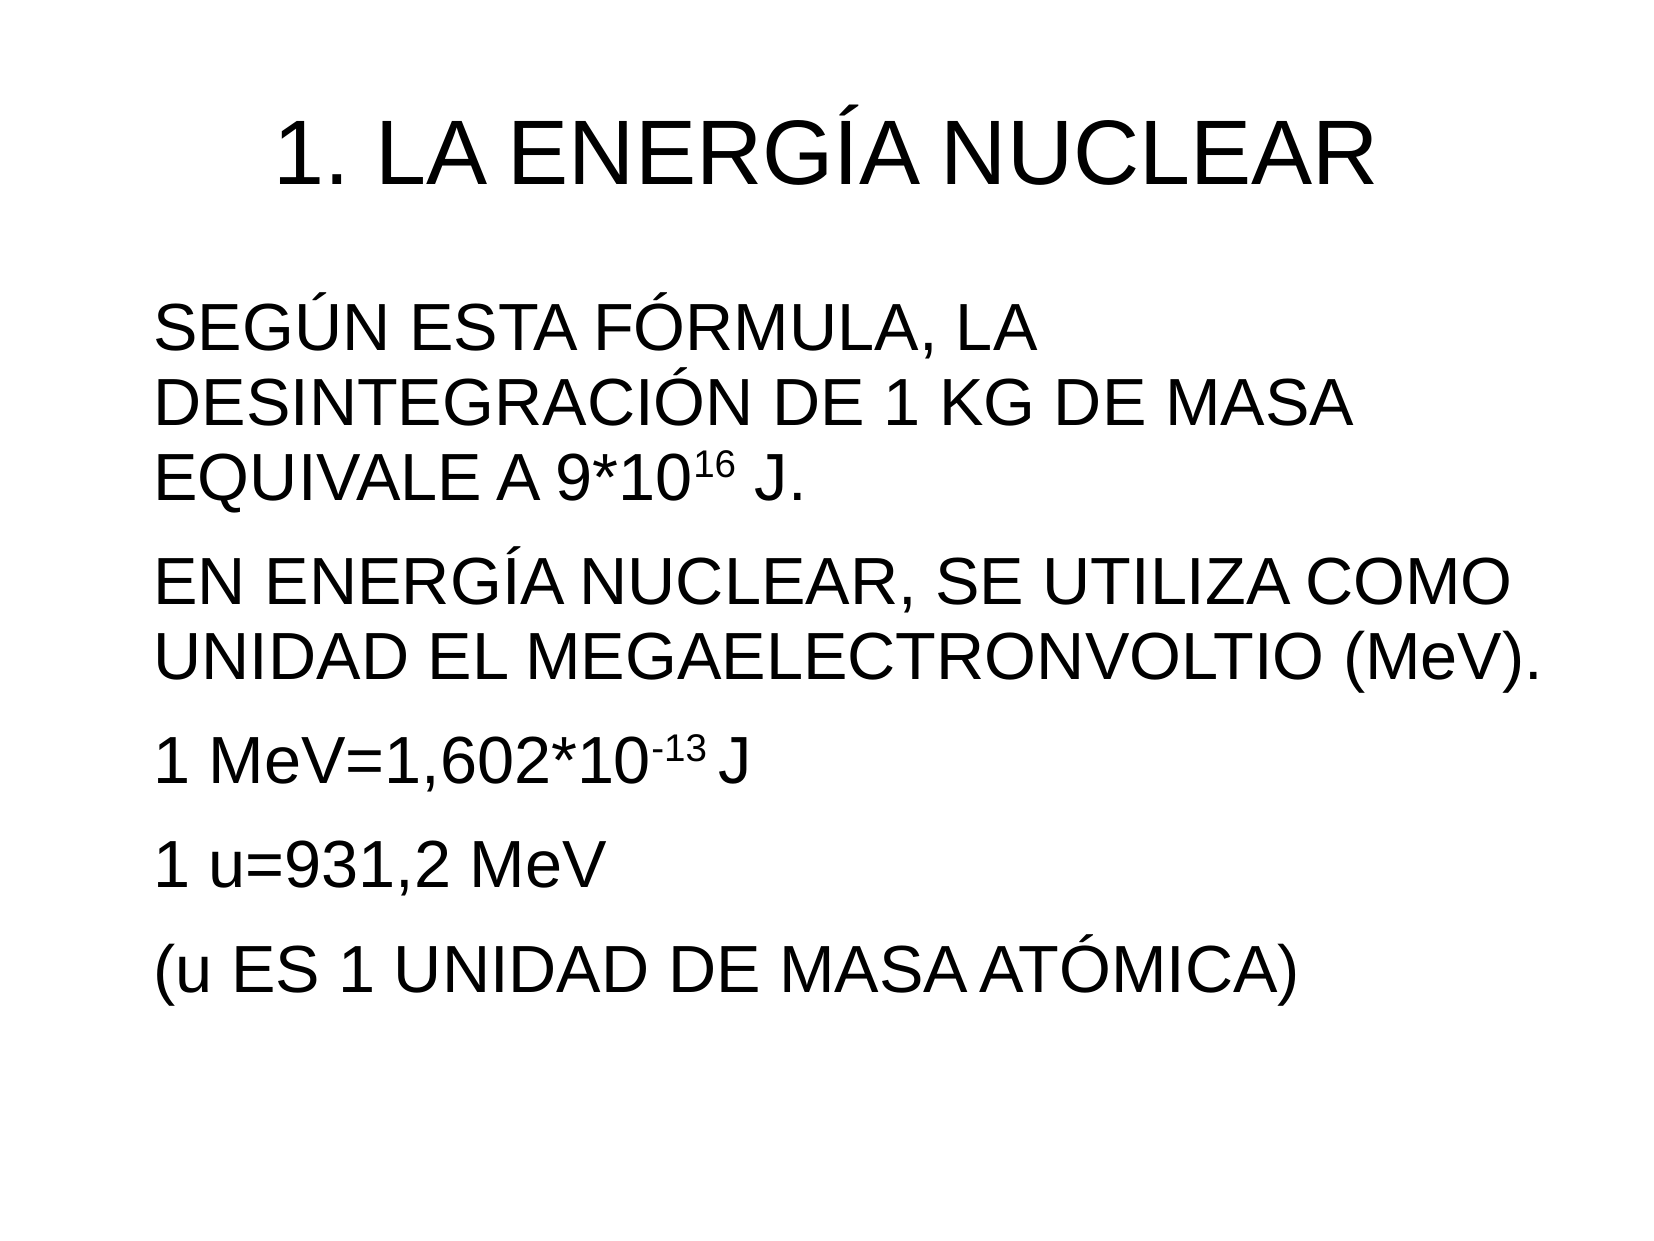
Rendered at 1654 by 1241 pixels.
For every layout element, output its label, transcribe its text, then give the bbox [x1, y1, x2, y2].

title 1. LA ENERGÍA NUCLEAR [82, 56, 1571, 250]
list SEGÚN ESTA FÓRMULA, LA DESINTEGRACIÓN DE 1 KG DE MASA EQUIVALE A 9*1016 J. EN ENERGÍA NUCLEAR, SE UTILIZA COMO UNIDAD EL MEGAELECTRONVOLTIO (MeV). 1 MeV=1,602*10-13 J 1 u=931,2 MeV (u ES 1 UNIDAD DE MASA ATÓMICA) [82, 290, 1571, 1109]
